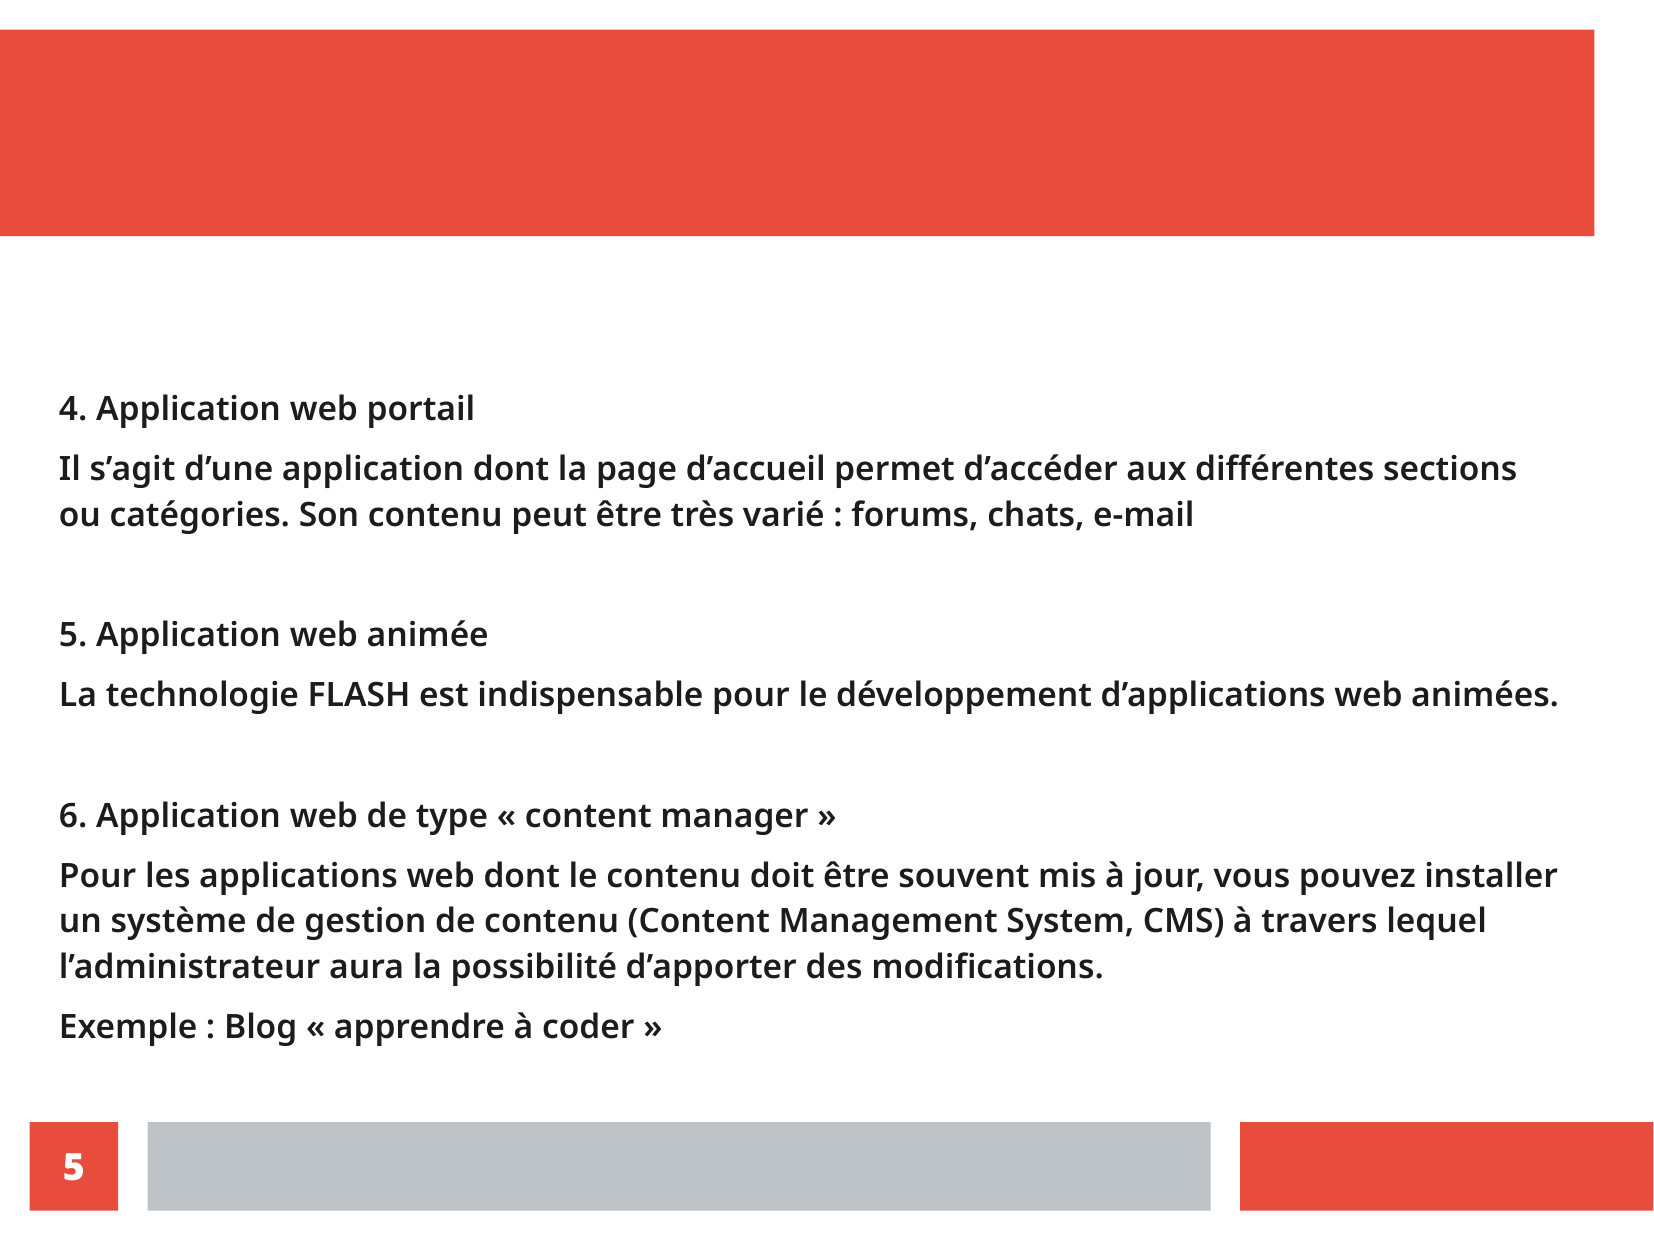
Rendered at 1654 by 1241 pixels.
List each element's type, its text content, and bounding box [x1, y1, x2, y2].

list 4. Application web portail Il s’agit d’une application dont la page d’accueil permet d’accéder aux différentes sections ou catégories. Son contenu peut être très varié : forums, chats, e-mail 5. Application web animée La technologie FLASH est indispensable pour le développement d’applications web animées. 6. Application web de type « content manager » Pour les applications web dont le contenu doit être souvent mis à jour, vous pouvez installer un système de gestion de contenu (Content Management System, CMS) à travers lequel l’administrateur aura la possibilité d’apporter des modifications. Exemple : Blog « apprendre à coder » [59, 324, 1565, 1093]
